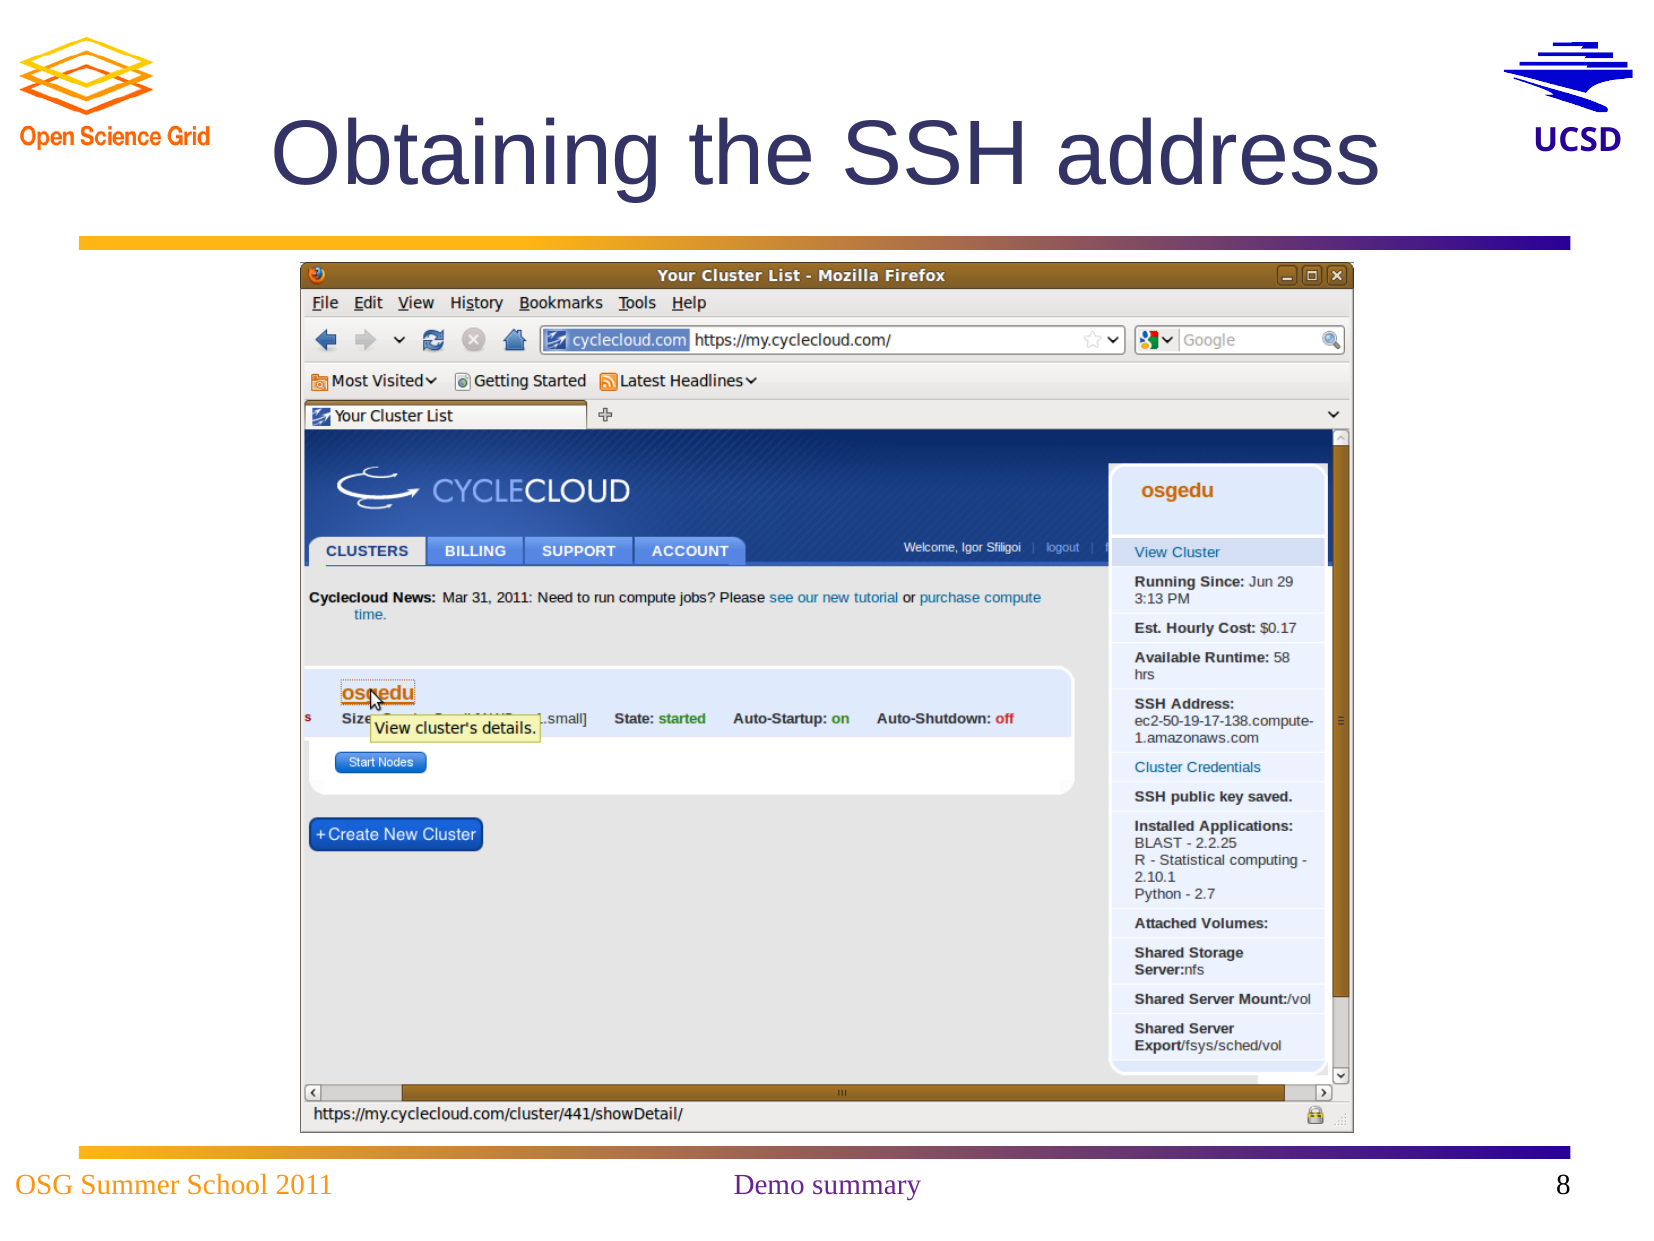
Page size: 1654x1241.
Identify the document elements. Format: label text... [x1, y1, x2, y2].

title Obtaining the SSH address [82, 56, 1571, 250]
picture [0, 14, 229, 167]
picture [300, 262, 1354, 1133]
picture [1495, 42, 1637, 118]
